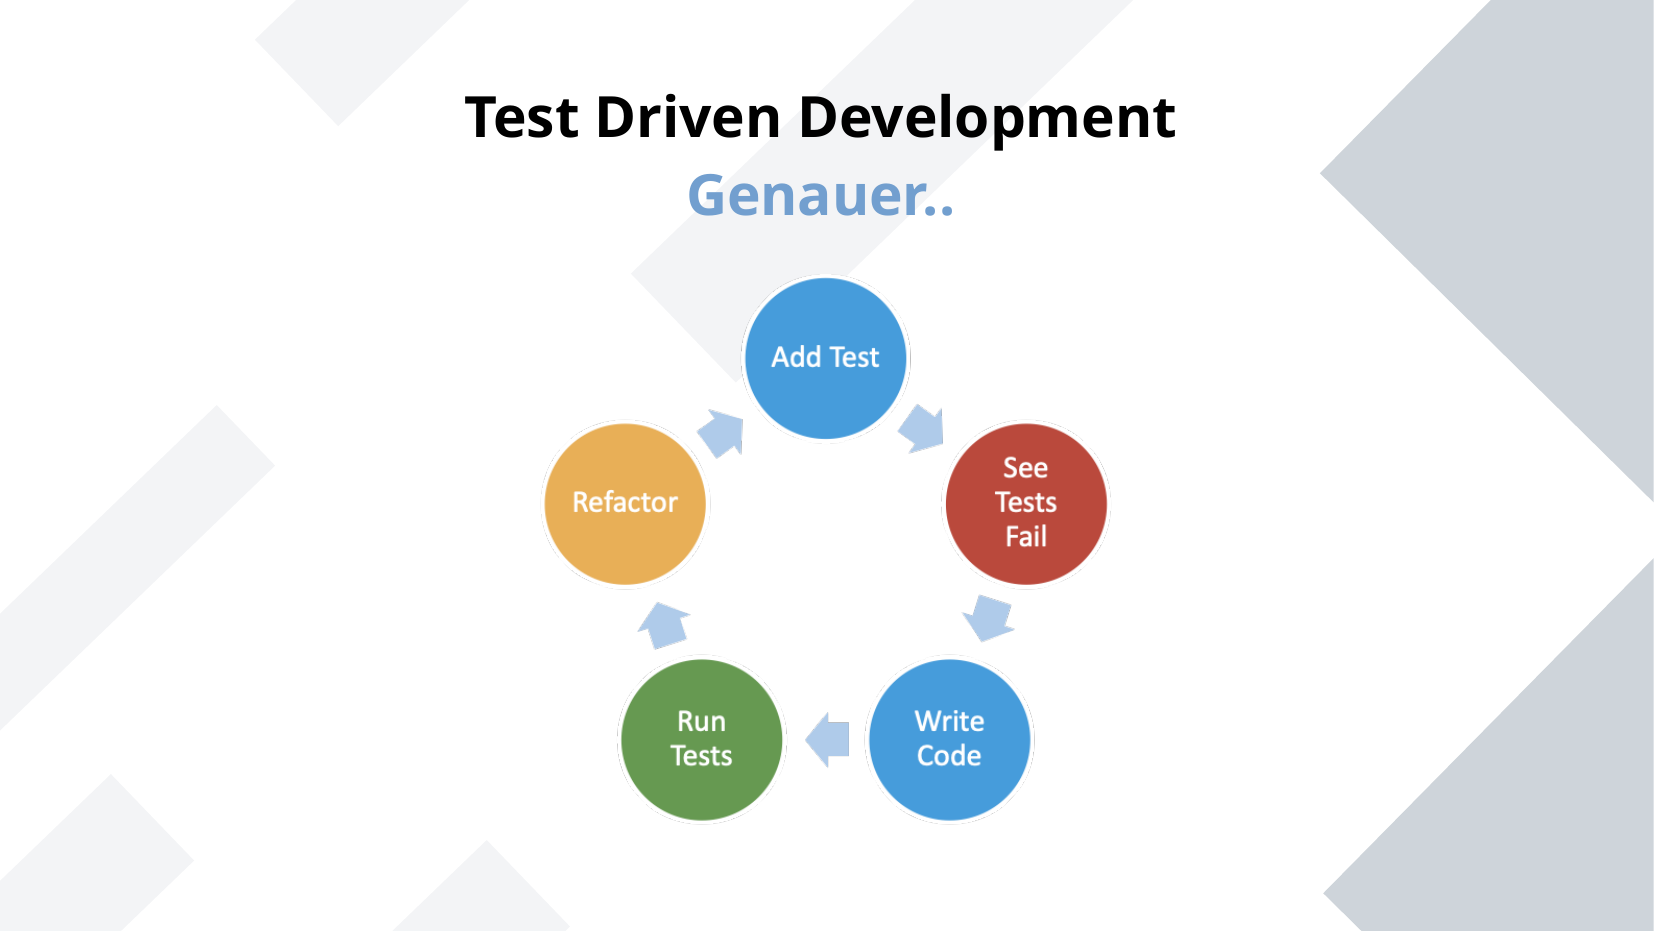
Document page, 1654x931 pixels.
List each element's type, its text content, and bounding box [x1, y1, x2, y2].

picture [538, 272, 1114, 827]
title Test Driven Development Genauer.. [76, 76, 1565, 233]
